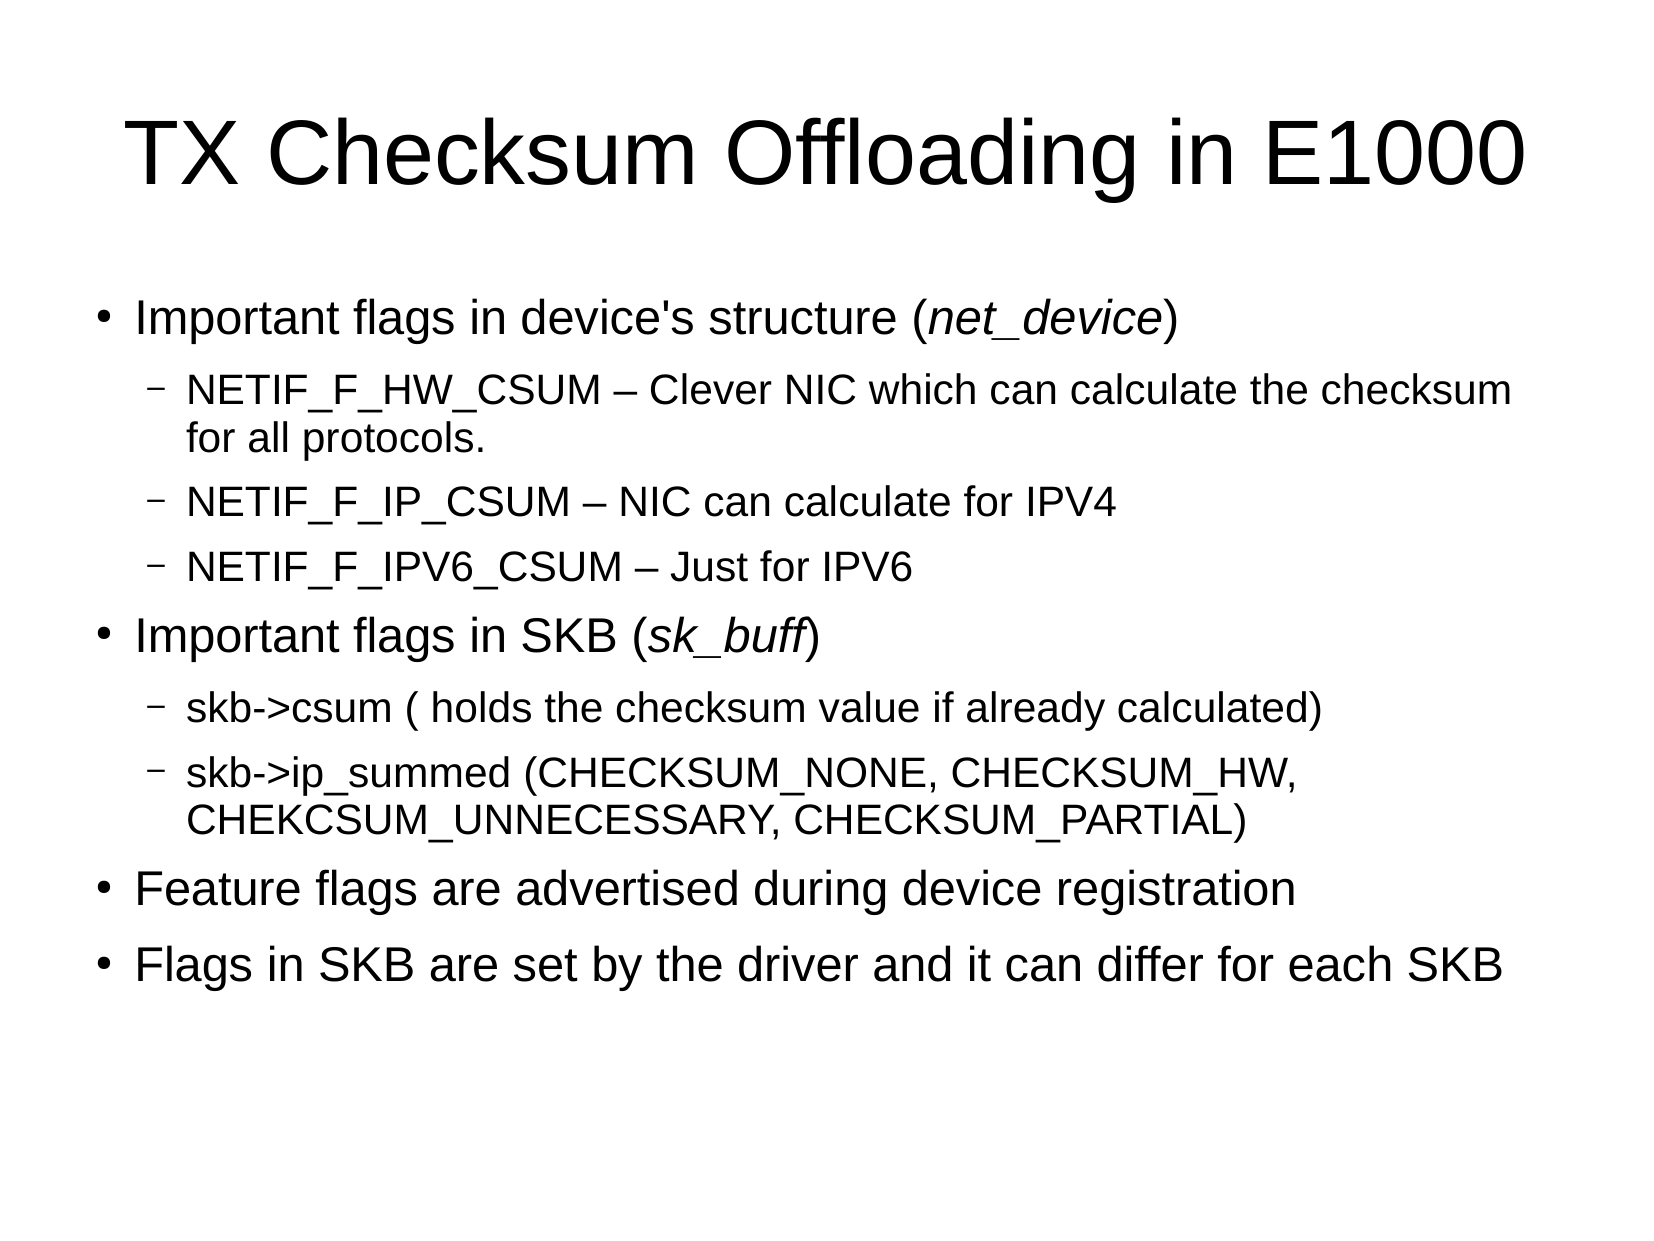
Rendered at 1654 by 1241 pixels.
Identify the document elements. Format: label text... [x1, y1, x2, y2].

list Important flags in device's structure (net_device) NETIF_F_HW_CSUM – Clever NIC which can calculate the checksum for all protocols. NETIF_F_IP_CSUM – NIC can calculate for IPV4 NETIF_F_IPV6_CSUM – Just for IPV6 Important flags in SKB (sk_buff) skb->csum ( holds the checksum value if already calculated) skb->ip_summed (CHECKSUM_NONE, CHECKSUM_HW, CHEKCSUM_UNNECESSARY, CHECKSUM_PARTIAL) Feature flags are advertised during device registration Flags in SKB are set by the driver and it can differ for each SKB [82, 290, 1571, 1010]
title TX Checksum Offloading in E1000 [82, 49, 1571, 257]
